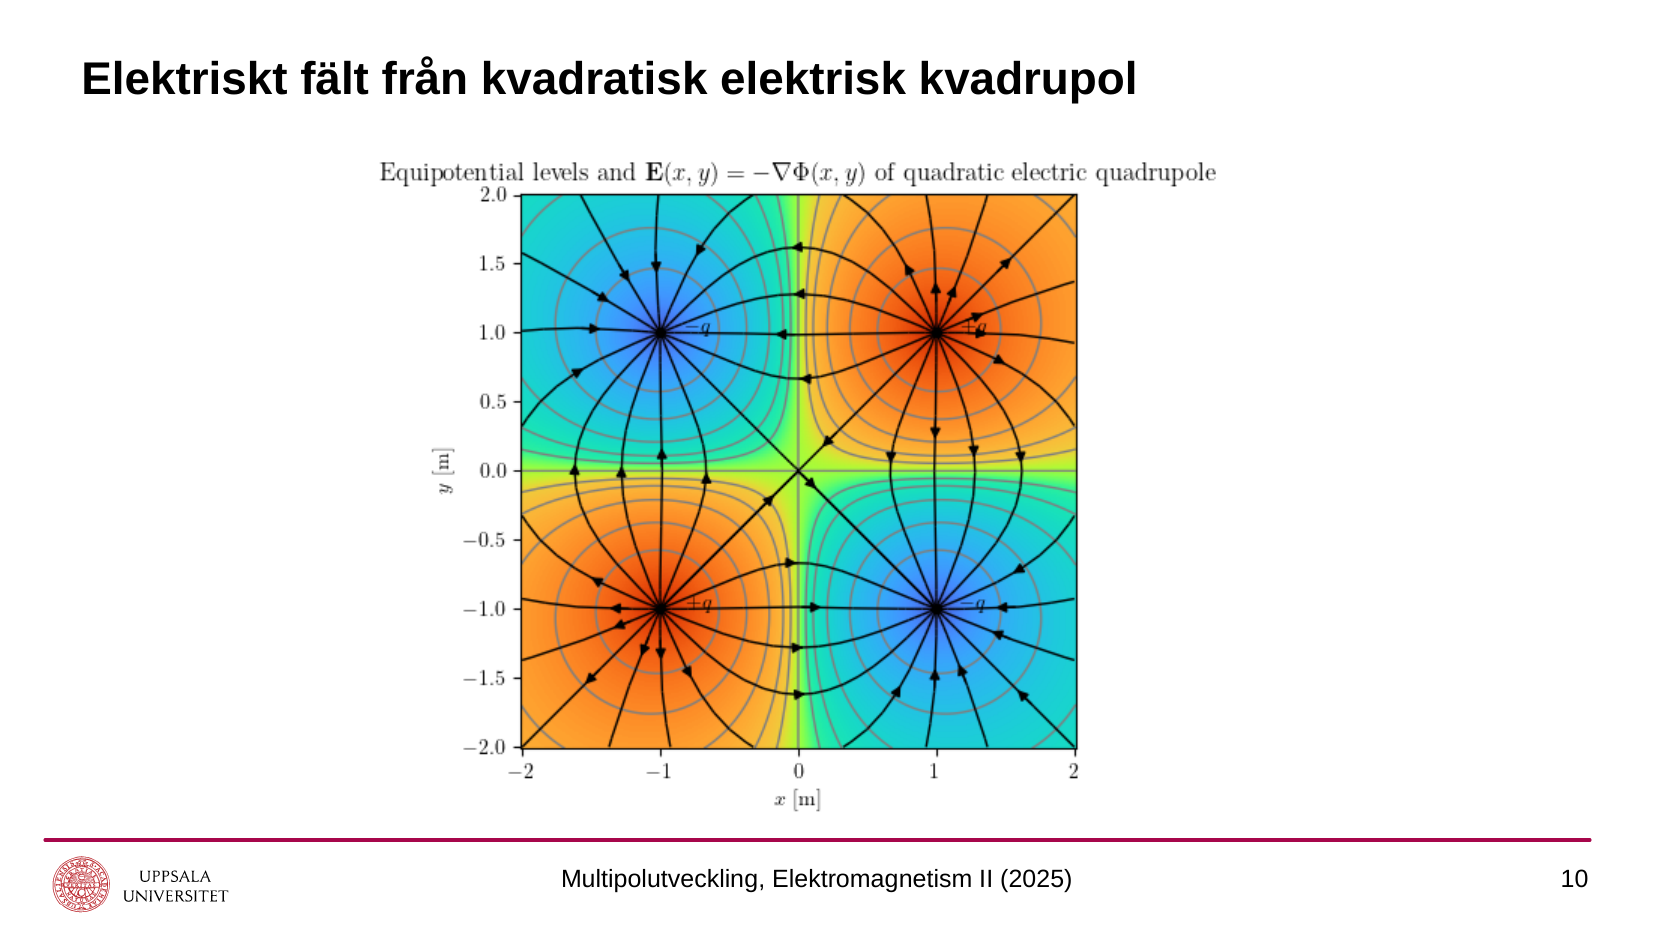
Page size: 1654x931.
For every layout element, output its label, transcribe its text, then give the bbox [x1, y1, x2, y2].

picture [306, 107, 1267, 828]
picture [45, 847, 250, 919]
title Elektriskt fält från kvadratisk elektrisk kvadrupol [81, 37, 1570, 121]
